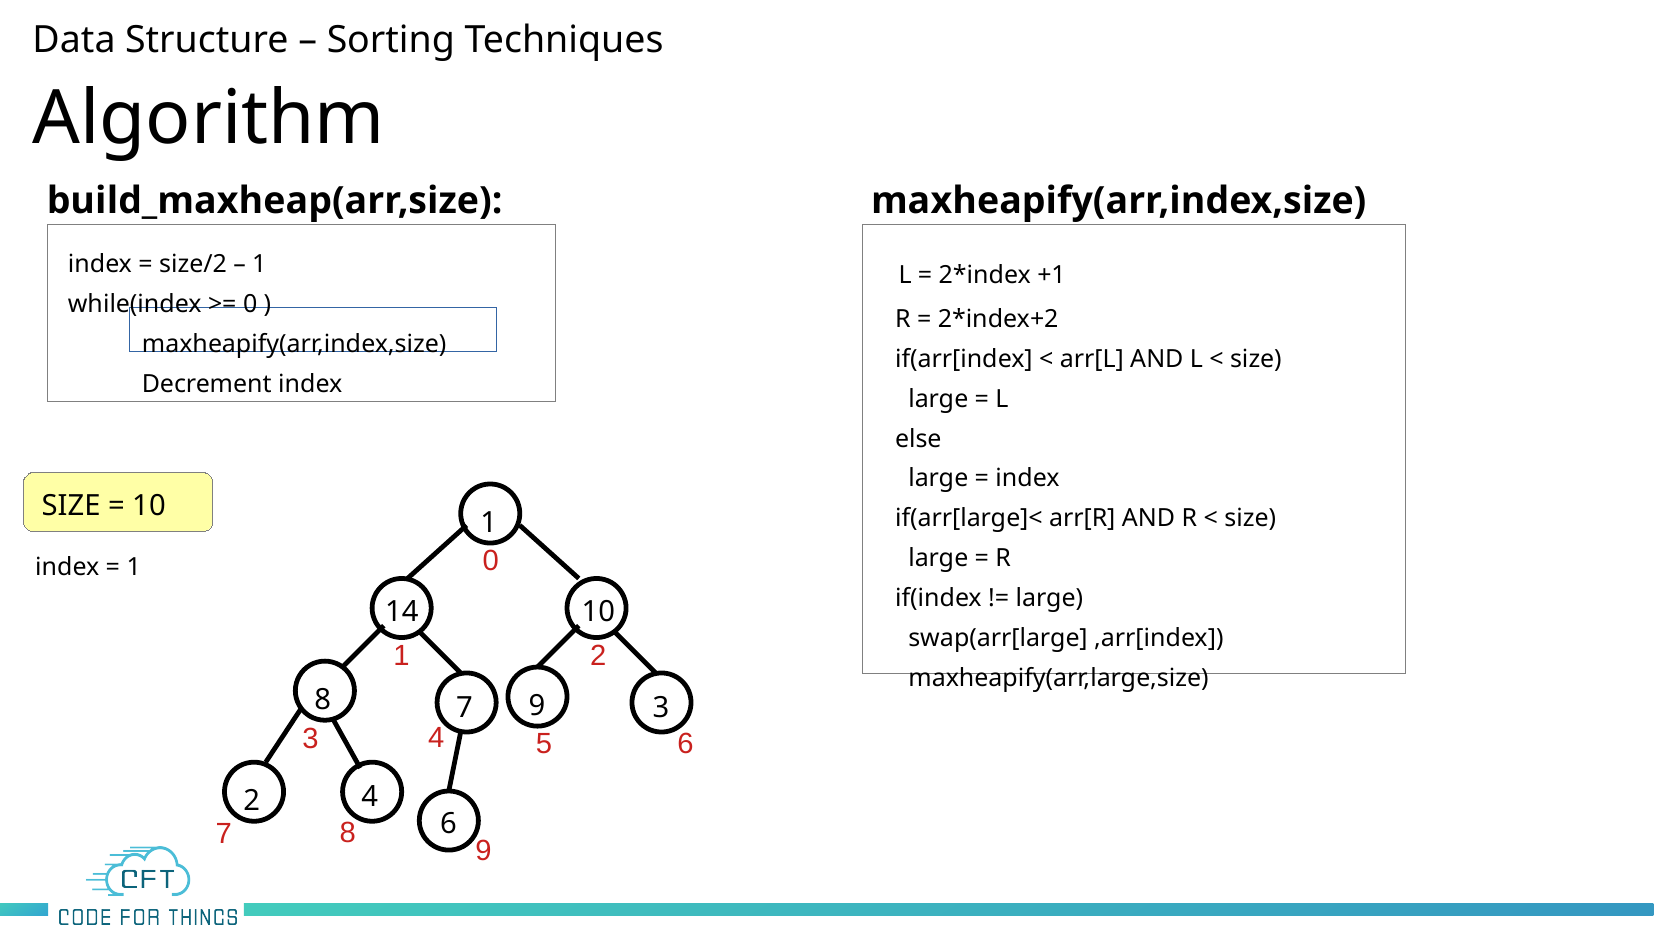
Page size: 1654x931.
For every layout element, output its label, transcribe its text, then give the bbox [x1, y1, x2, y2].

text_box 4 [346, 768, 395, 818]
text_box 1 [378, 631, 425, 680]
text_box [295, 676, 299, 705]
text_box 8 [299, 671, 348, 721]
text_box [342, 778, 346, 806]
text_box [450, 672, 484, 678]
text_box maxheapify(arr,index,size) [856, 166, 1571, 225]
text_box [224, 777, 228, 806]
text_box 0 [467, 536, 514, 585]
text_box 7 [200, 809, 247, 857]
text_box 3 [287, 714, 293, 724]
text_box 6 [662, 719, 709, 768]
text_box [507, 680, 513, 714]
text_box 14 [370, 582, 438, 632]
text_box [302, 661, 347, 671]
text_box [474, 805, 479, 837]
text_box 4 [413, 713, 460, 762]
text_box [686, 686, 692, 719]
text_box 8 [324, 808, 371, 857]
text_box [23, 472, 213, 532]
text_box 6 [425, 795, 474, 845]
text_box 2 [575, 631, 622, 680]
text_box [862, 224, 1406, 674]
text_box index = size/2 – 1 while(index >= 0 ) maxheapify(arr,index,size) Decrement index [53, 238, 508, 402]
text_box [47, 224, 556, 402]
text_box [232, 762, 276, 772]
text_box [277, 773, 284, 811]
text_box [395, 773, 402, 811]
text_box [645, 672, 678, 678]
text_box SIZE = 10 [26, 476, 207, 526]
text_box 2 [228, 772, 277, 822]
text_box [432, 845, 466, 851]
text_box [362, 762, 390, 768]
text_box [460, 728, 482, 733]
text_box index = 1 [0, 541, 186, 591]
text_box 9 [460, 826, 507, 875]
text_box 7 [441, 678, 490, 728]
text_box [582, 578, 611, 582]
text_box [437, 687, 441, 713]
text_box 3 [637, 678, 686, 728]
text_box [515, 667, 560, 677]
title Data Structure – Sorting Techniques Algorithm [32, 12, 1184, 166]
text_box 1 [458, 493, 525, 544]
text_box [631, 686, 637, 719]
text_box [348, 672, 355, 710]
text_box build_maxheap(arr,size): [32, 165, 650, 225]
text_box [419, 803, 425, 838]
text_box [646, 728, 662, 733]
text_box 10 [566, 582, 634, 632]
text_box [371, 818, 386, 822]
text_box 5 [521, 719, 567, 768]
text_box L = 2*index +1 R = 2*index+2 if(arr[index] < arr[L] AND L < size) large = L else large = index if(arr[large]< arr[R] AND R < size) large = R if(index != large) swap(arr[large] ,arr[index]) maxheapify(arr,large,size) [874, 236, 1371, 647]
text_box [490, 684, 497, 721]
text_box 3 [287, 714, 334, 763]
text_box [433, 791, 464, 795]
text_box [387, 578, 416, 582]
picture [59, 846, 237, 925]
text_box [468, 483, 512, 493]
text_box 9 [513, 677, 562, 727]
text_box [562, 680, 568, 714]
